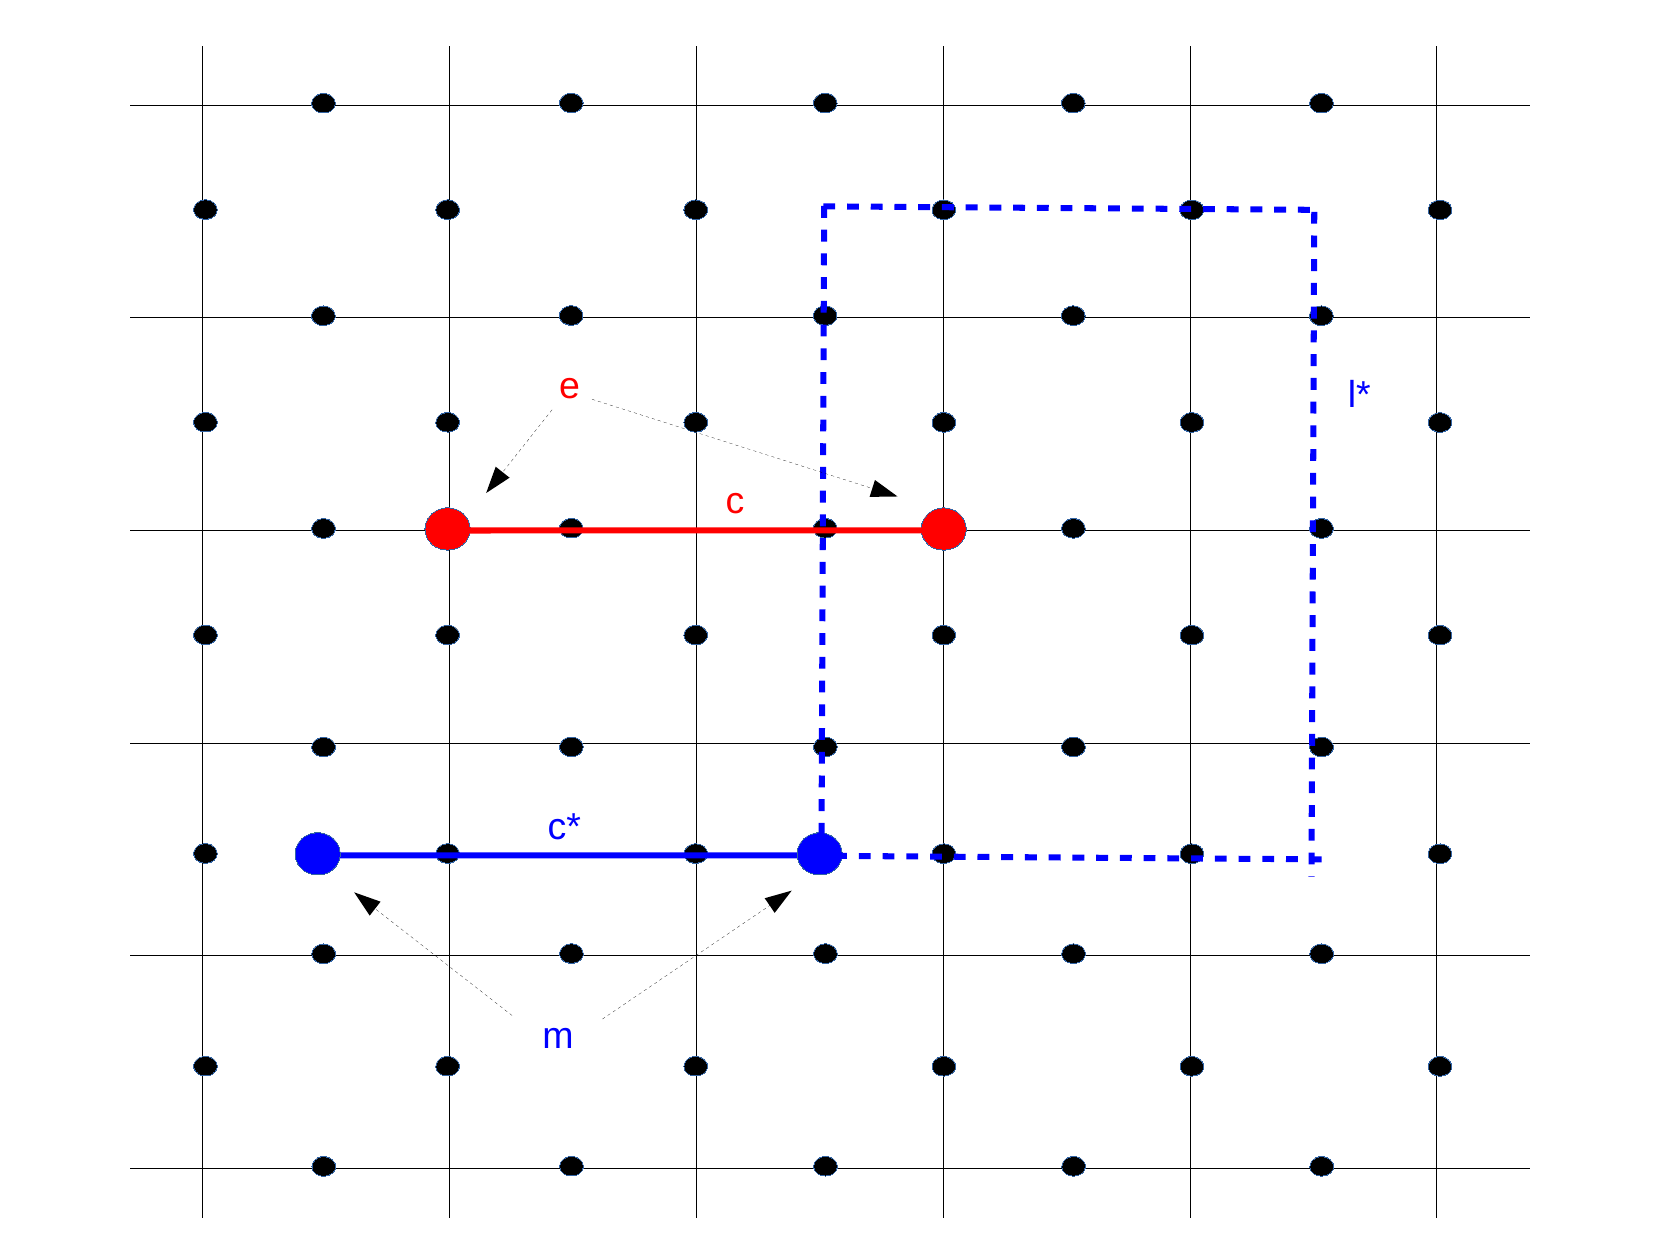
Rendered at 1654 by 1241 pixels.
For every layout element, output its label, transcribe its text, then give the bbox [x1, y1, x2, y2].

text_box m [527, 1006, 628, 1074]
text_box [932, 625, 956, 645]
text_box [295, 832, 341, 875]
text_box c* [532, 798, 633, 865]
text_box [813, 1156, 838, 1177]
text_box [815, 534, 835, 538]
text_box [684, 843, 708, 852]
text_box [435, 625, 460, 645]
text_box [311, 93, 336, 113]
text_box [559, 518, 583, 527]
text_box c [710, 471, 813, 529]
text_box [1311, 518, 1334, 539]
text_box [559, 1156, 584, 1176]
text_box [193, 1056, 218, 1076]
text_box [683, 412, 708, 432]
text_box [435, 199, 460, 220]
text_box [193, 199, 218, 220]
text_box [559, 93, 584, 113]
text_box [193, 625, 218, 645]
text_box [193, 843, 218, 864]
text_box [311, 1156, 336, 1177]
text_box [1180, 843, 1204, 864]
text_box [435, 1056, 460, 1076]
text_box [1309, 737, 1334, 757]
text_box [1061, 518, 1086, 539]
text_box [813, 943, 838, 964]
text_box [1061, 93, 1086, 113]
text_box [559, 305, 583, 326]
text_box [193, 412, 218, 432]
text_box [1061, 1156, 1086, 1177]
text_box [1309, 943, 1334, 964]
text_box [932, 412, 956, 433]
text_box [559, 943, 584, 964]
text_box [1309, 305, 1334, 326]
text_box [435, 412, 460, 433]
text_box [424, 507, 471, 551]
text_box [1428, 1056, 1452, 1077]
text_box [797, 832, 843, 875]
text_box [1061, 305, 1086, 326]
text_box [932, 1056, 956, 1077]
text_box [826, 518, 837, 527]
text_box [1180, 625, 1204, 645]
text_box e [544, 357, 646, 415]
text_box [1428, 843, 1452, 864]
text_box [921, 507, 967, 551]
text_box [813, 93, 838, 113]
text_box [1180, 200, 1203, 220]
text_box [1061, 737, 1086, 757]
text_box [1434, 412, 1452, 433]
text_box [932, 199, 956, 220]
text_box [437, 859, 458, 864]
text_box [813, 520, 819, 527]
text_box [813, 305, 837, 326]
text_box [1180, 1056, 1204, 1077]
text_box [311, 943, 336, 964]
text_box [813, 737, 838, 757]
text_box [683, 625, 708, 645]
text_box [1309, 93, 1334, 113]
text_box [311, 737, 336, 757]
text_box [683, 199, 708, 220]
text_box [1180, 412, 1204, 433]
text_box [311, 518, 336, 539]
text_box [1309, 1156, 1334, 1177]
text_box [559, 737, 584, 757]
text_box [1428, 625, 1452, 645]
text_box [1428, 200, 1452, 220]
text_box [1061, 943, 1086, 964]
text_box l* [1333, 366, 1434, 433]
text_box [932, 843, 956, 864]
text_box [683, 1056, 708, 1076]
text_box [686, 859, 706, 864]
text_box [311, 305, 336, 326]
text_box [436, 843, 460, 852]
text_box [561, 534, 581, 538]
